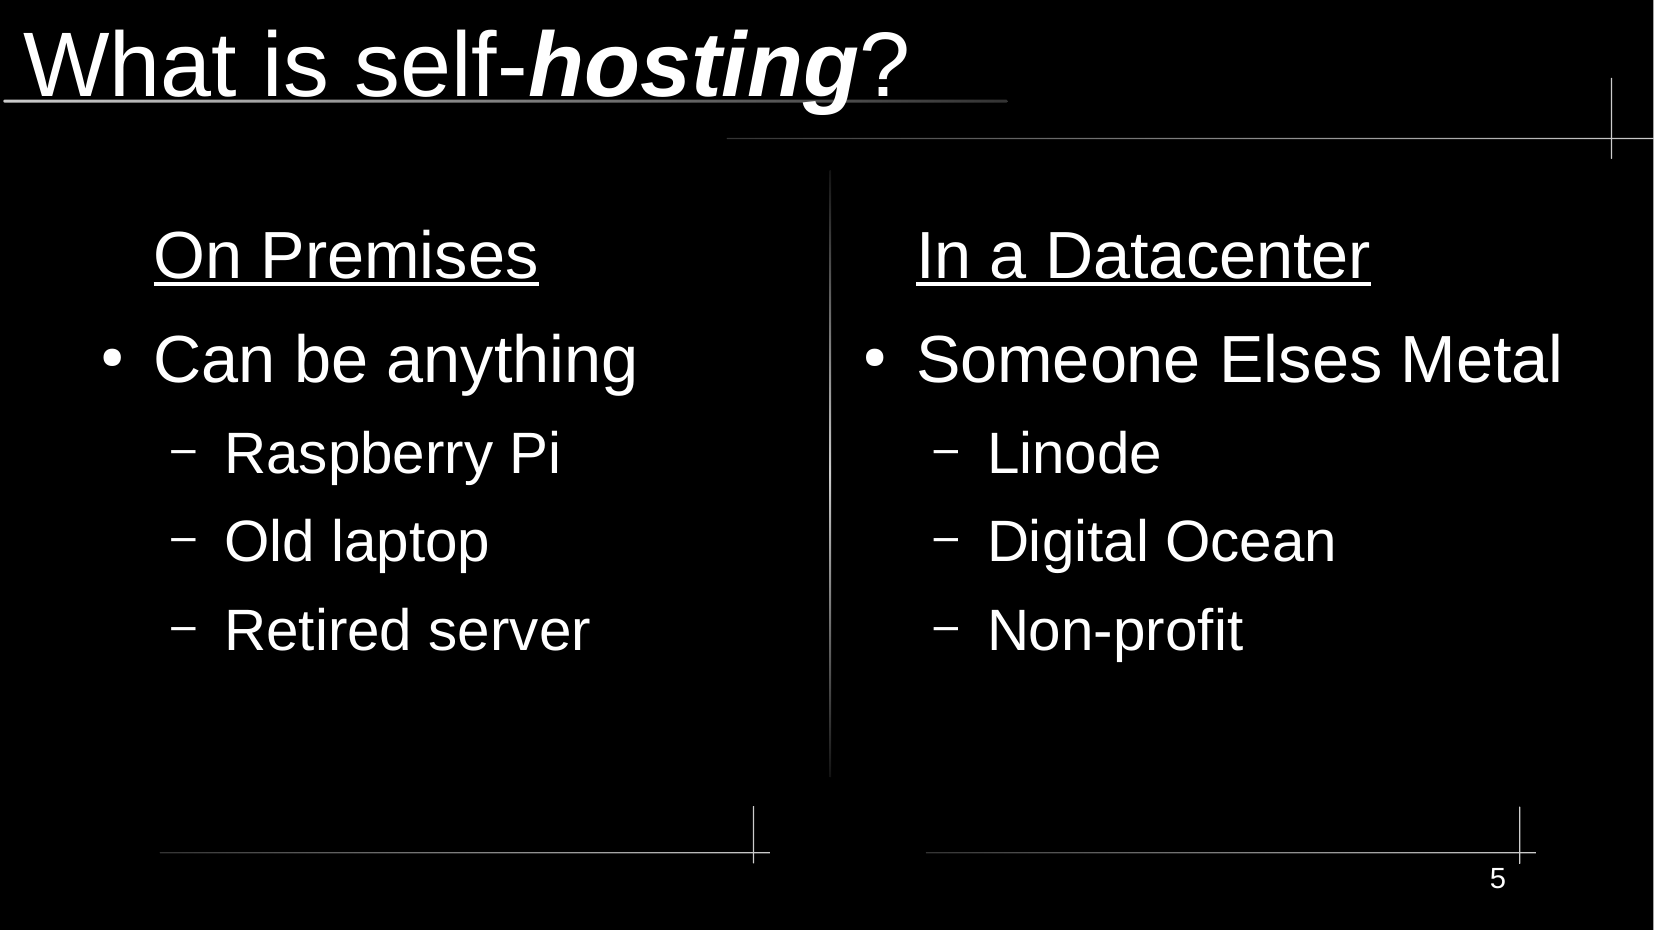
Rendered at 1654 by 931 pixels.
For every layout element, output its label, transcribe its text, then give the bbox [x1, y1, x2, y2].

list On Premises Can be anything Raspberry Pi Old laptop Retired server [82, 217, 809, 758]
list In a Datacenter Someone Elses Metal Linode Digital Ocean Non-profit [845, 217, 1572, 758]
title What is self-hosting? [23, 11, 1589, 119]
